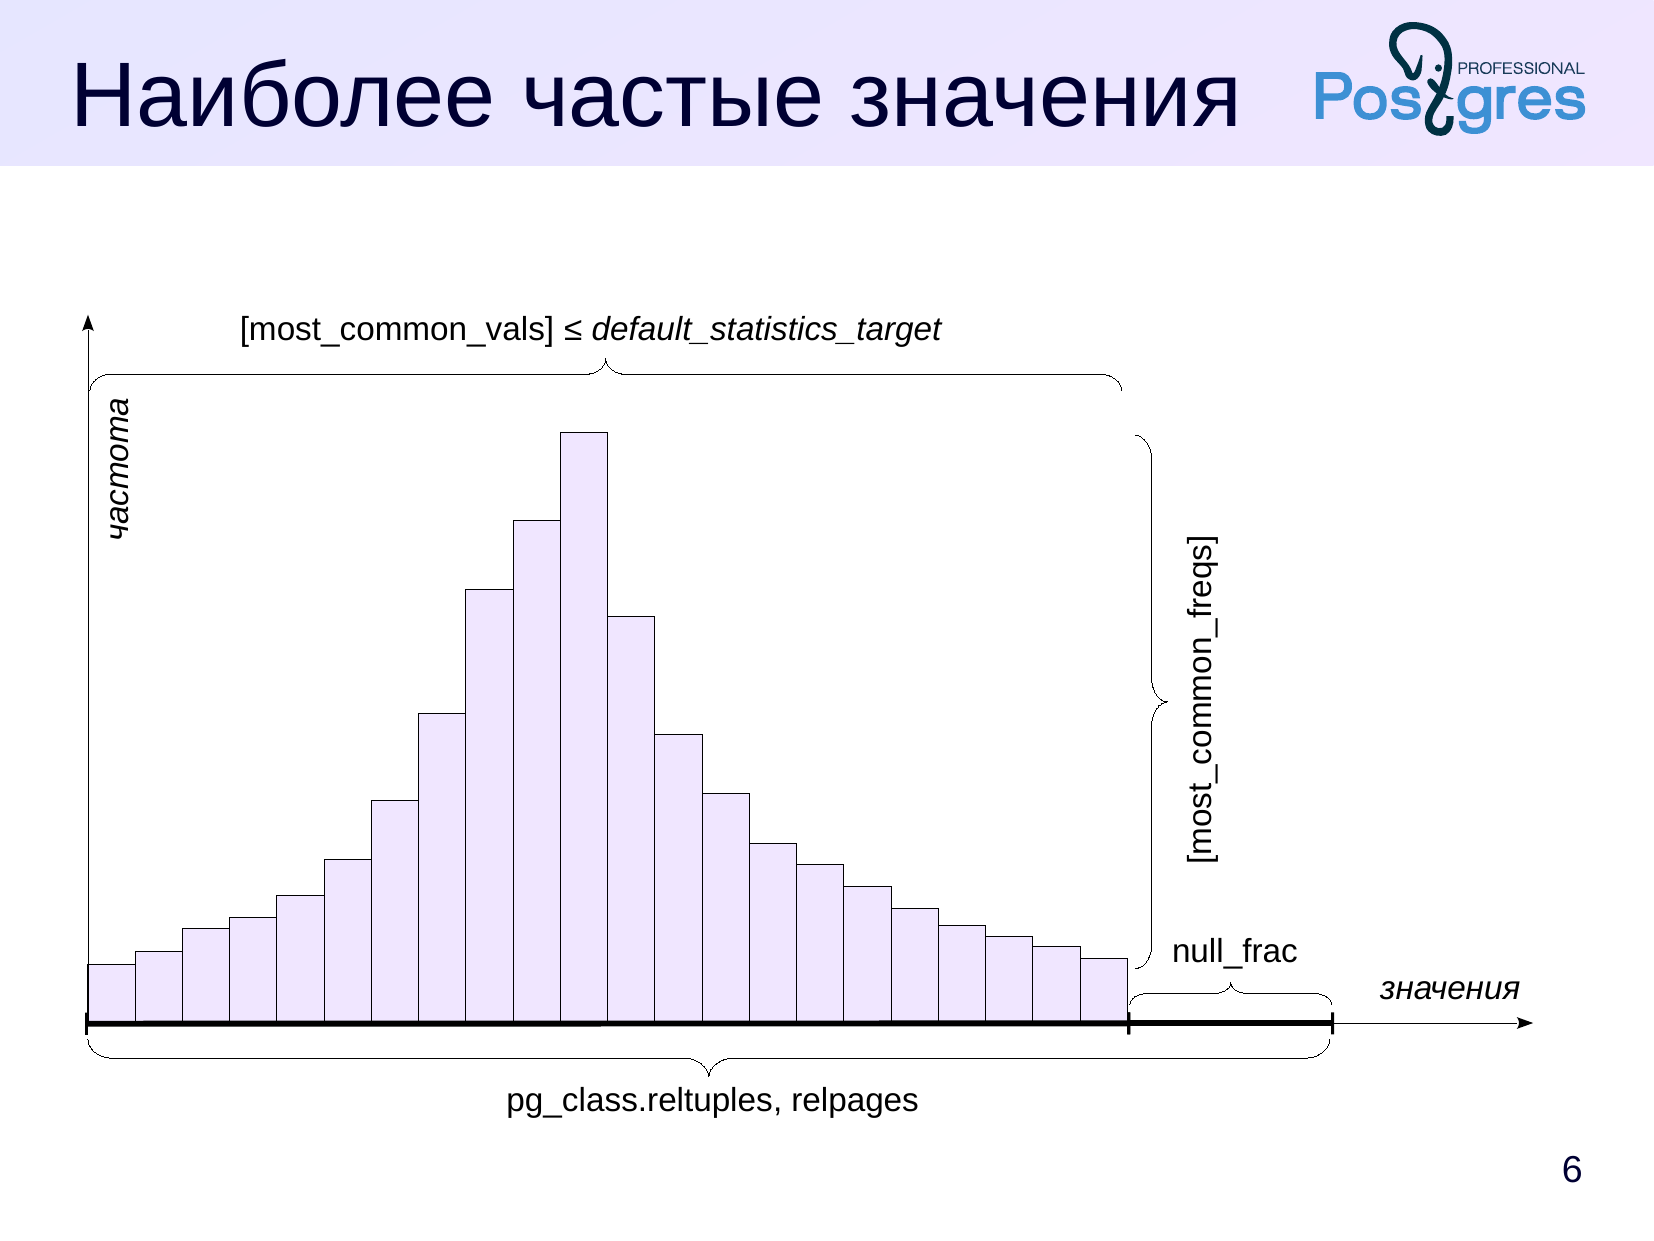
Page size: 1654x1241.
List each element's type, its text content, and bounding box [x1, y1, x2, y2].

title Наиболее частые значения [70, 43, 1246, 249]
text_box [most_common_vals] ≤ default_statistics_target [225, 302, 994, 356]
text_box [89, 432, 1128, 1020]
text_box pg_class.reltuples, relpages [491, 1074, 935, 1127]
text_box частота [90, 382, 152, 557]
text_box null_frac [1157, 925, 1314, 978]
text_box [most_common_freqs] [1173, 520, 1264, 880]
text_box значения [1365, 962, 1536, 1024]
